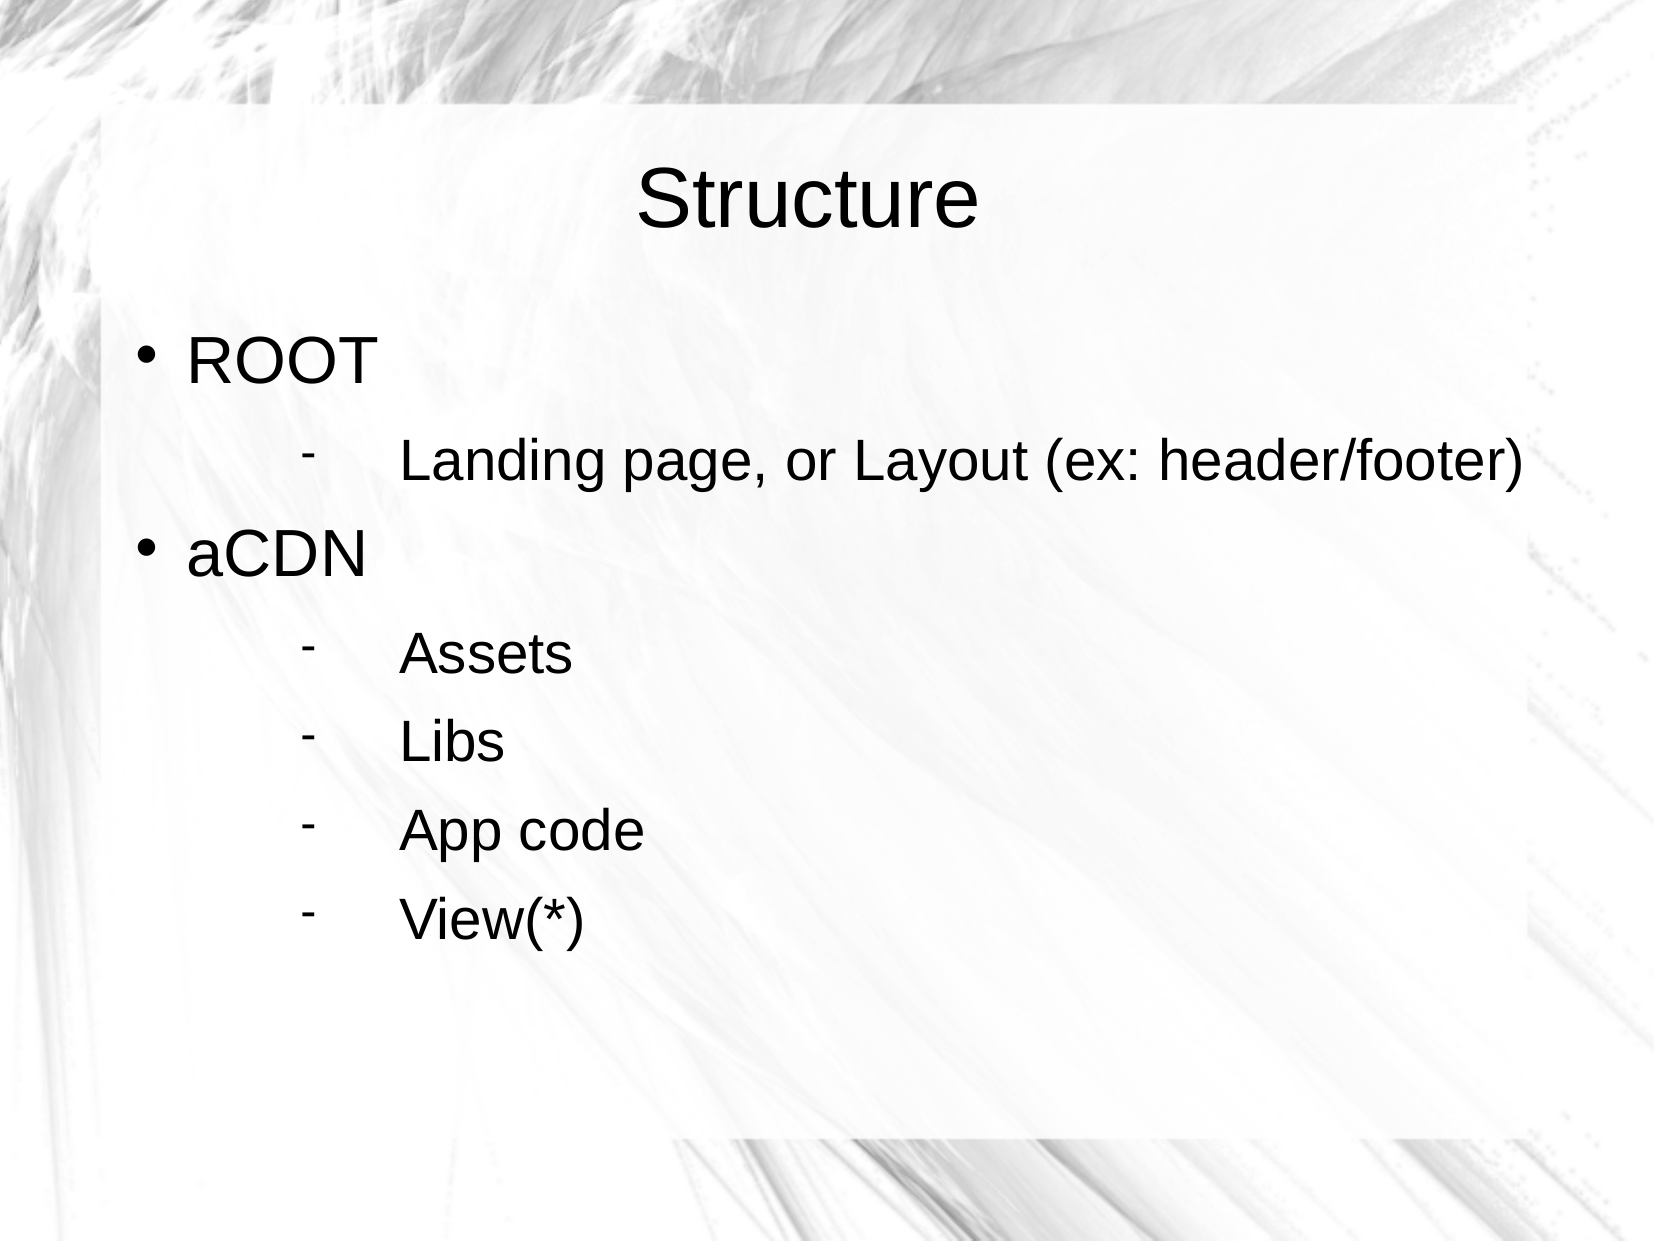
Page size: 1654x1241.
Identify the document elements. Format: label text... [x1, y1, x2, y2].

title Structure [118, 112, 1506, 281]
list ROOT Landing page, or Layout (ex: header/footer) aCDN Assets Libs App code View(*) [118, 319, 1571, 953]
picture [0, 0, 1654, 1241]
